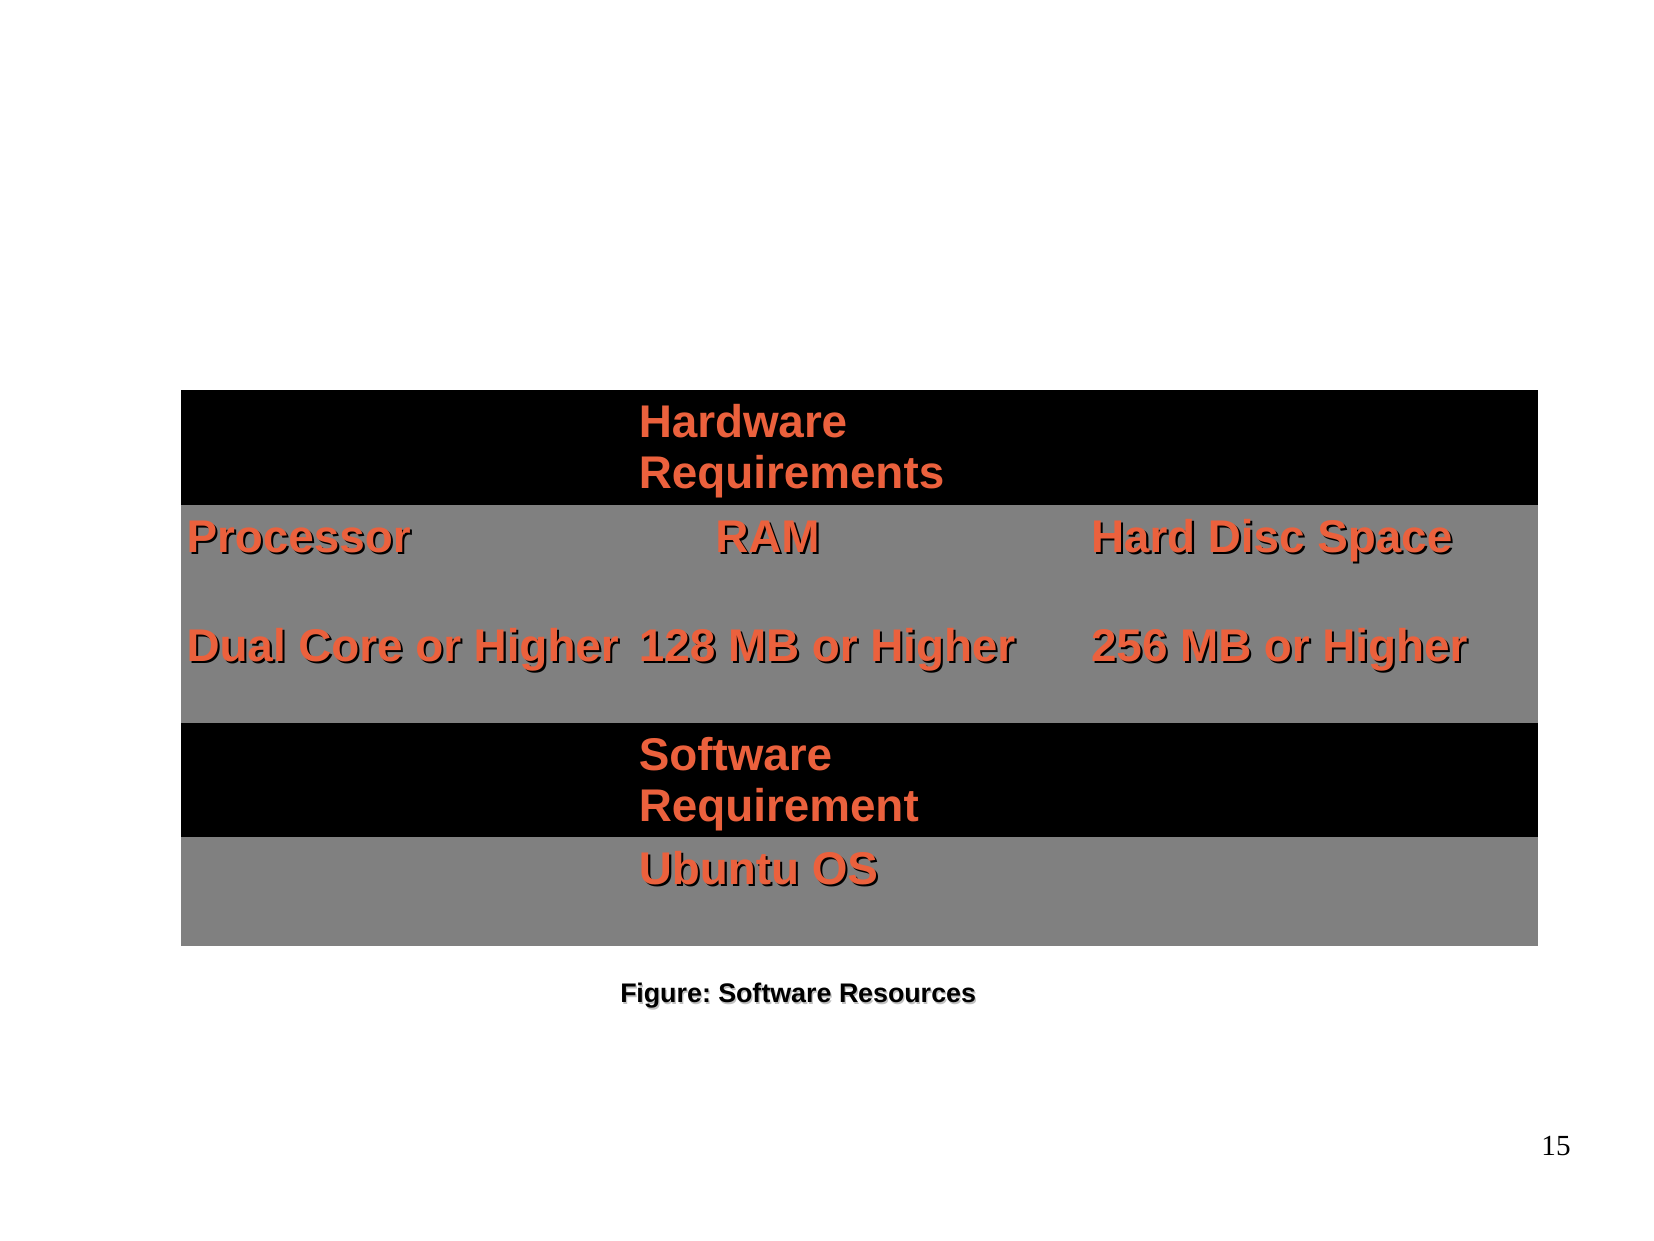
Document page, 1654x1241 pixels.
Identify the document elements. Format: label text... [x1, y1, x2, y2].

table_cell [181, 837, 633, 946]
table_cell [1085, 723, 1538, 837]
table_cell Ubuntu OS [633, 837, 1085, 946]
table_cell 256 MB or Higher [1085, 614, 1538, 723]
table_cell [1085, 837, 1538, 946]
table_cell Processor [181, 505, 633, 614]
table_cell Dual Core or Higher [181, 614, 633, 723]
table_header [1085, 390, 1538, 505]
table_cell RAM [633, 505, 1085, 614]
table_cell Software Requirement [633, 723, 1085, 837]
table_cell Hard Disc Space [1085, 505, 1538, 614]
table_cell [181, 723, 633, 837]
table_header [181, 390, 633, 505]
table_cell 128 MB or Higher [633, 614, 1085, 723]
list Figure: Software Resources [82, 290, 1538, 1010]
table_header Hardware Requirements [633, 390, 1085, 505]
